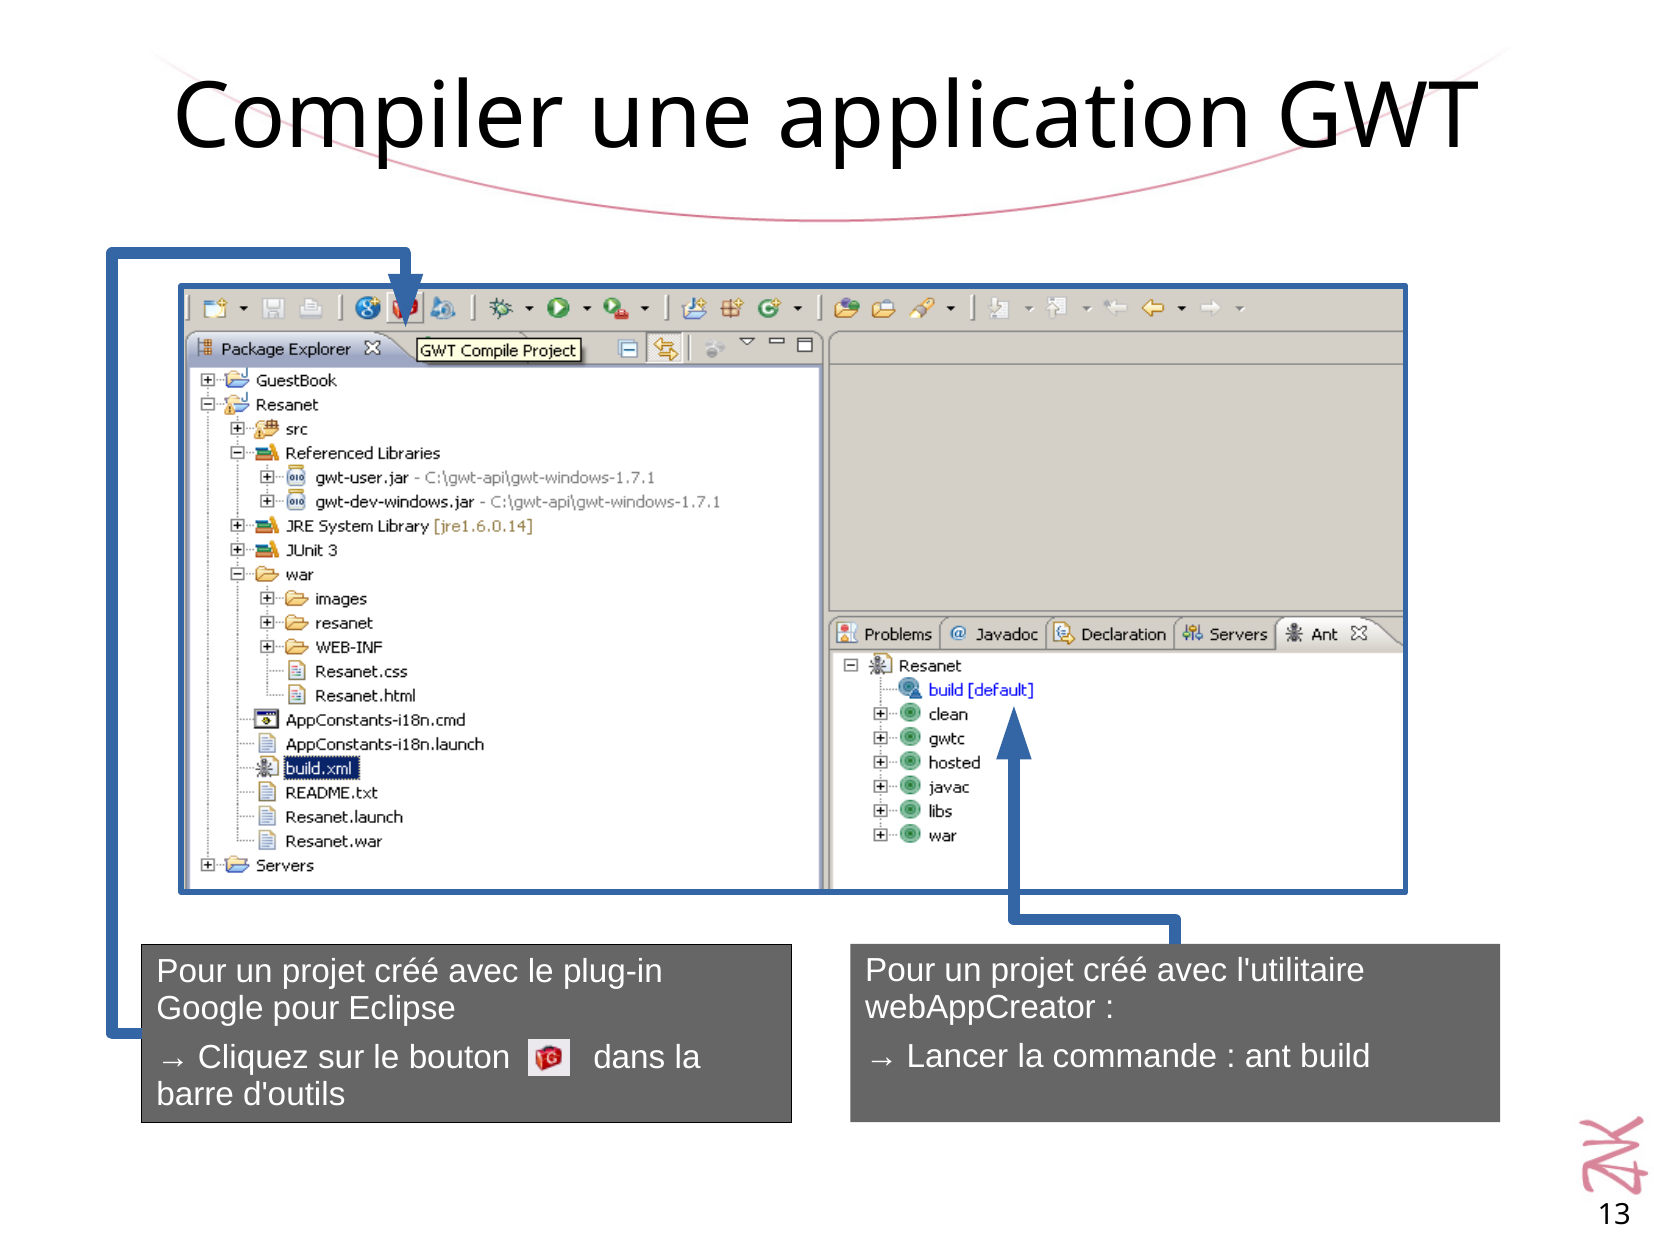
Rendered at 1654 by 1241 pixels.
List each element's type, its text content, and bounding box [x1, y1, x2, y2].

text_box Pour un projet créé avec le plug-in Google pour Eclipse → Cliquez sur le bouton dans la barre d'outils [141, 944, 792, 1123]
text_box Pour un projet créé avec l'utilitaire webAppCreator : → Lancer la commande : ant build [850, 943, 1501, 1123]
picture [4, 1, 1654, 1241]
title Compiler une application GWT [82, 11, 1571, 213]
